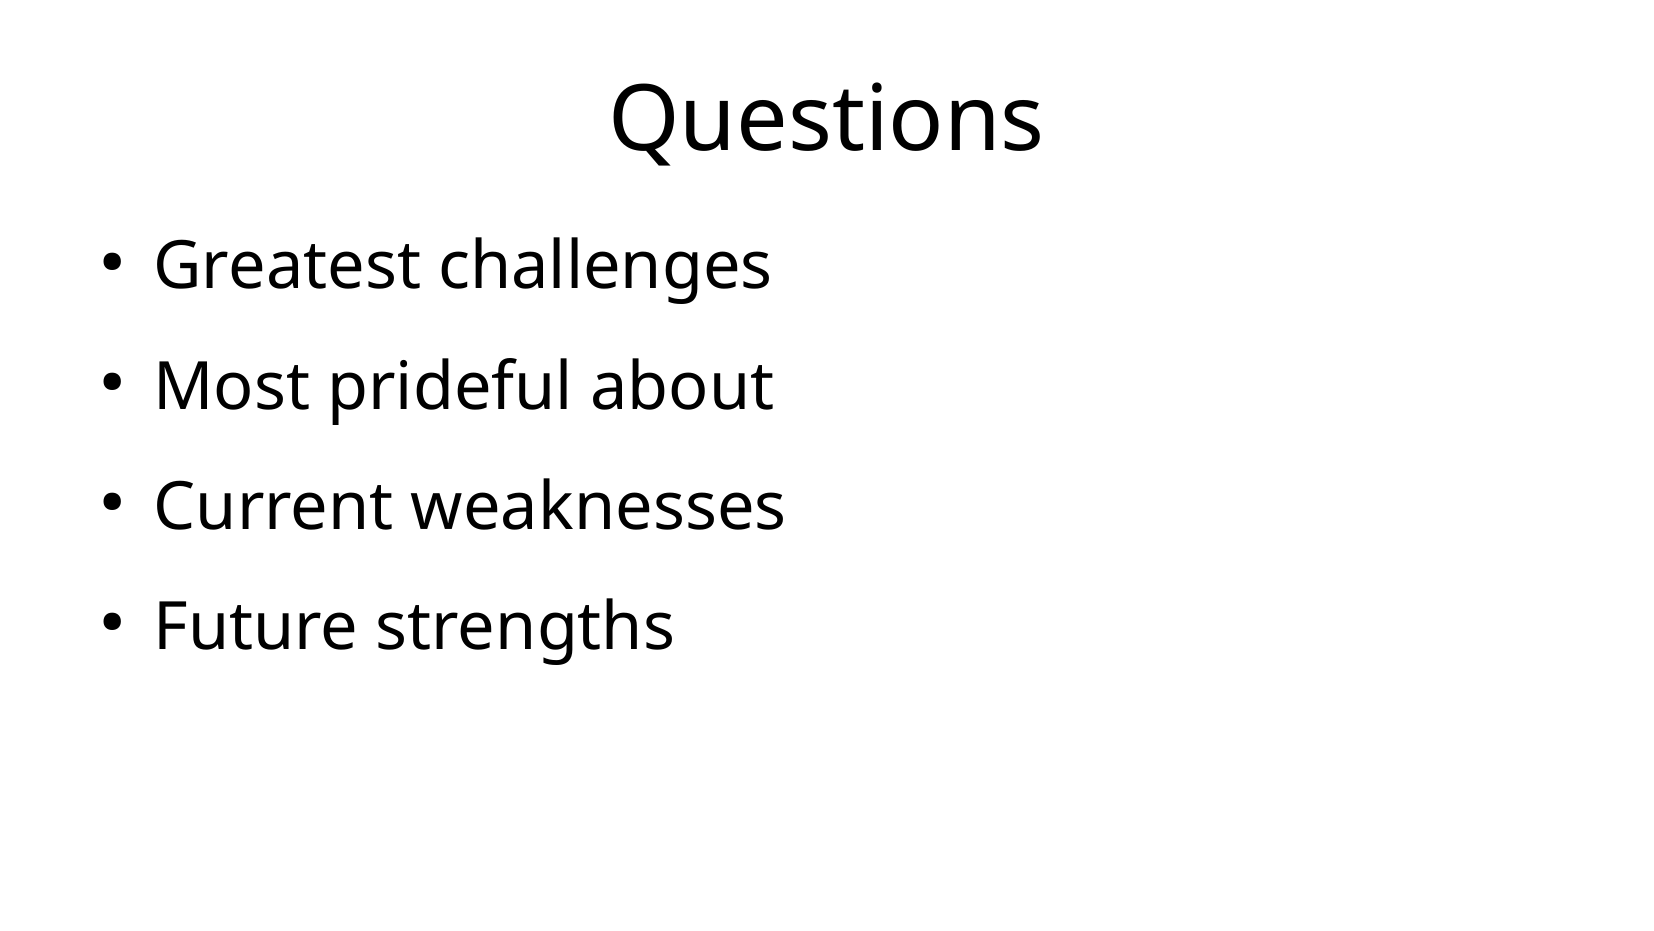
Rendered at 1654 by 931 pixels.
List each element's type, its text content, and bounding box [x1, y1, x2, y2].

title Questions [82, 37, 1571, 193]
list Greatest challenges Most prideful about Current weaknesses Future strengths [82, 217, 1571, 757]
